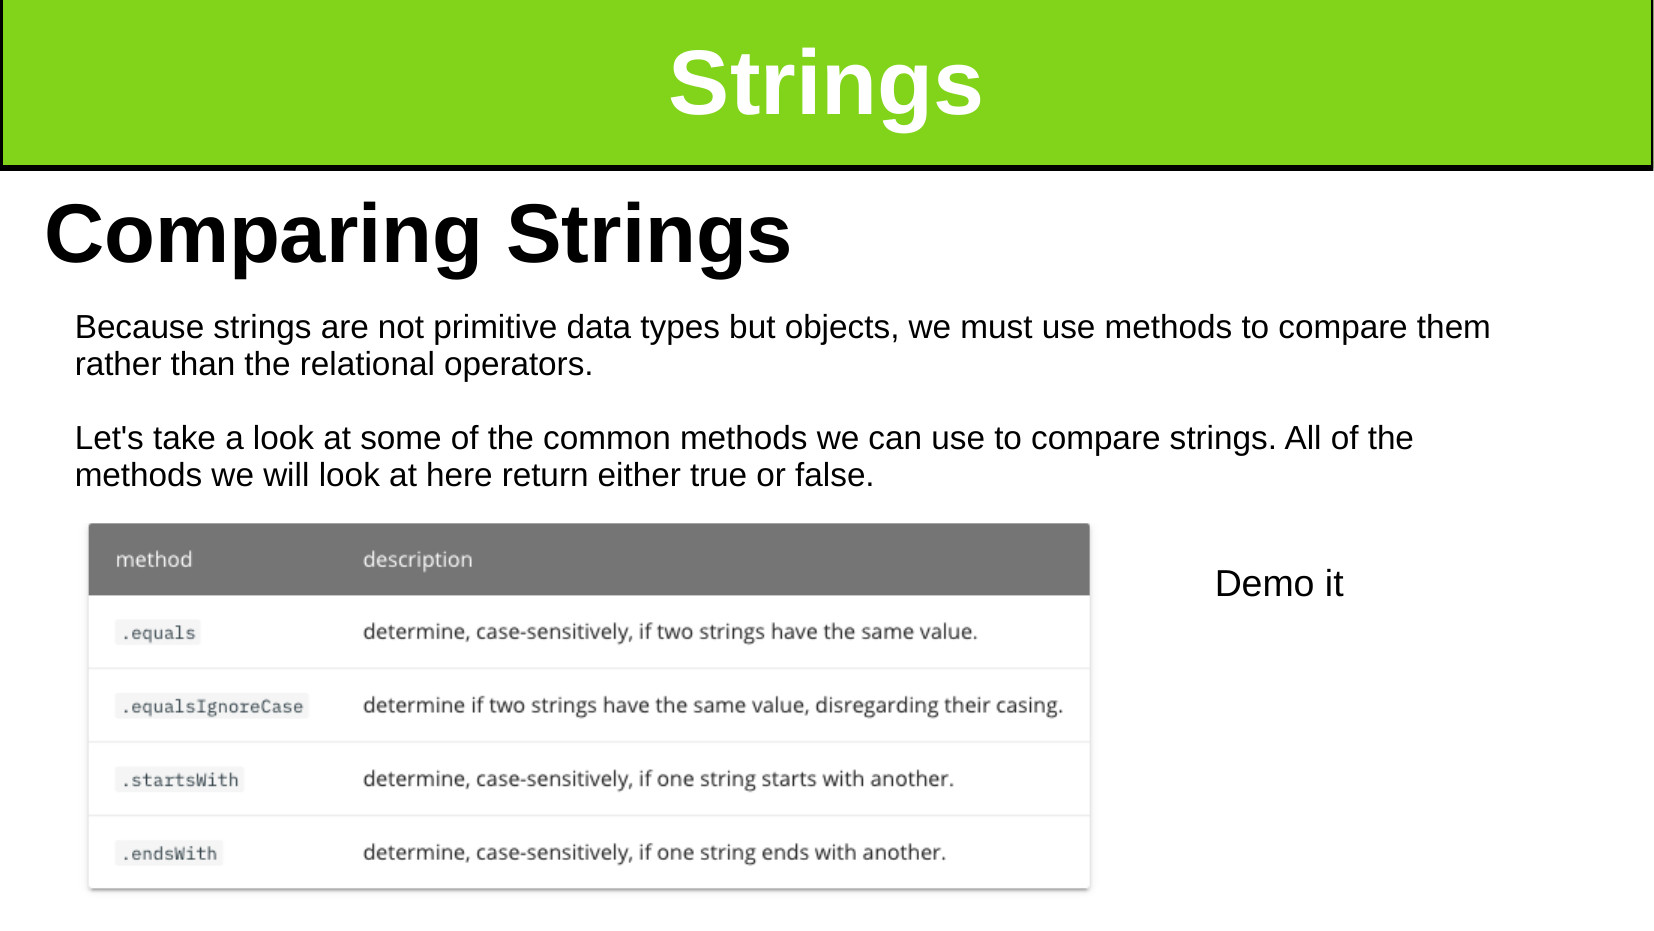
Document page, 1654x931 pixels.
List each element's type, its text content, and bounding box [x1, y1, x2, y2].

text_box Comparing Strings [29, 179, 1396, 288]
text_box Demo it [1200, 555, 1606, 612]
picture [71, 516, 1126, 905]
title Strings [0, 0, 1654, 169]
text_box Because strings are not primitive data types but objects, we must use methods to compare them rather than the relational operators. Let's take a look at some of the common methods we can use to compare strings. All of the methods we will look at here return either true or false. [59, 300, 1546, 909]
